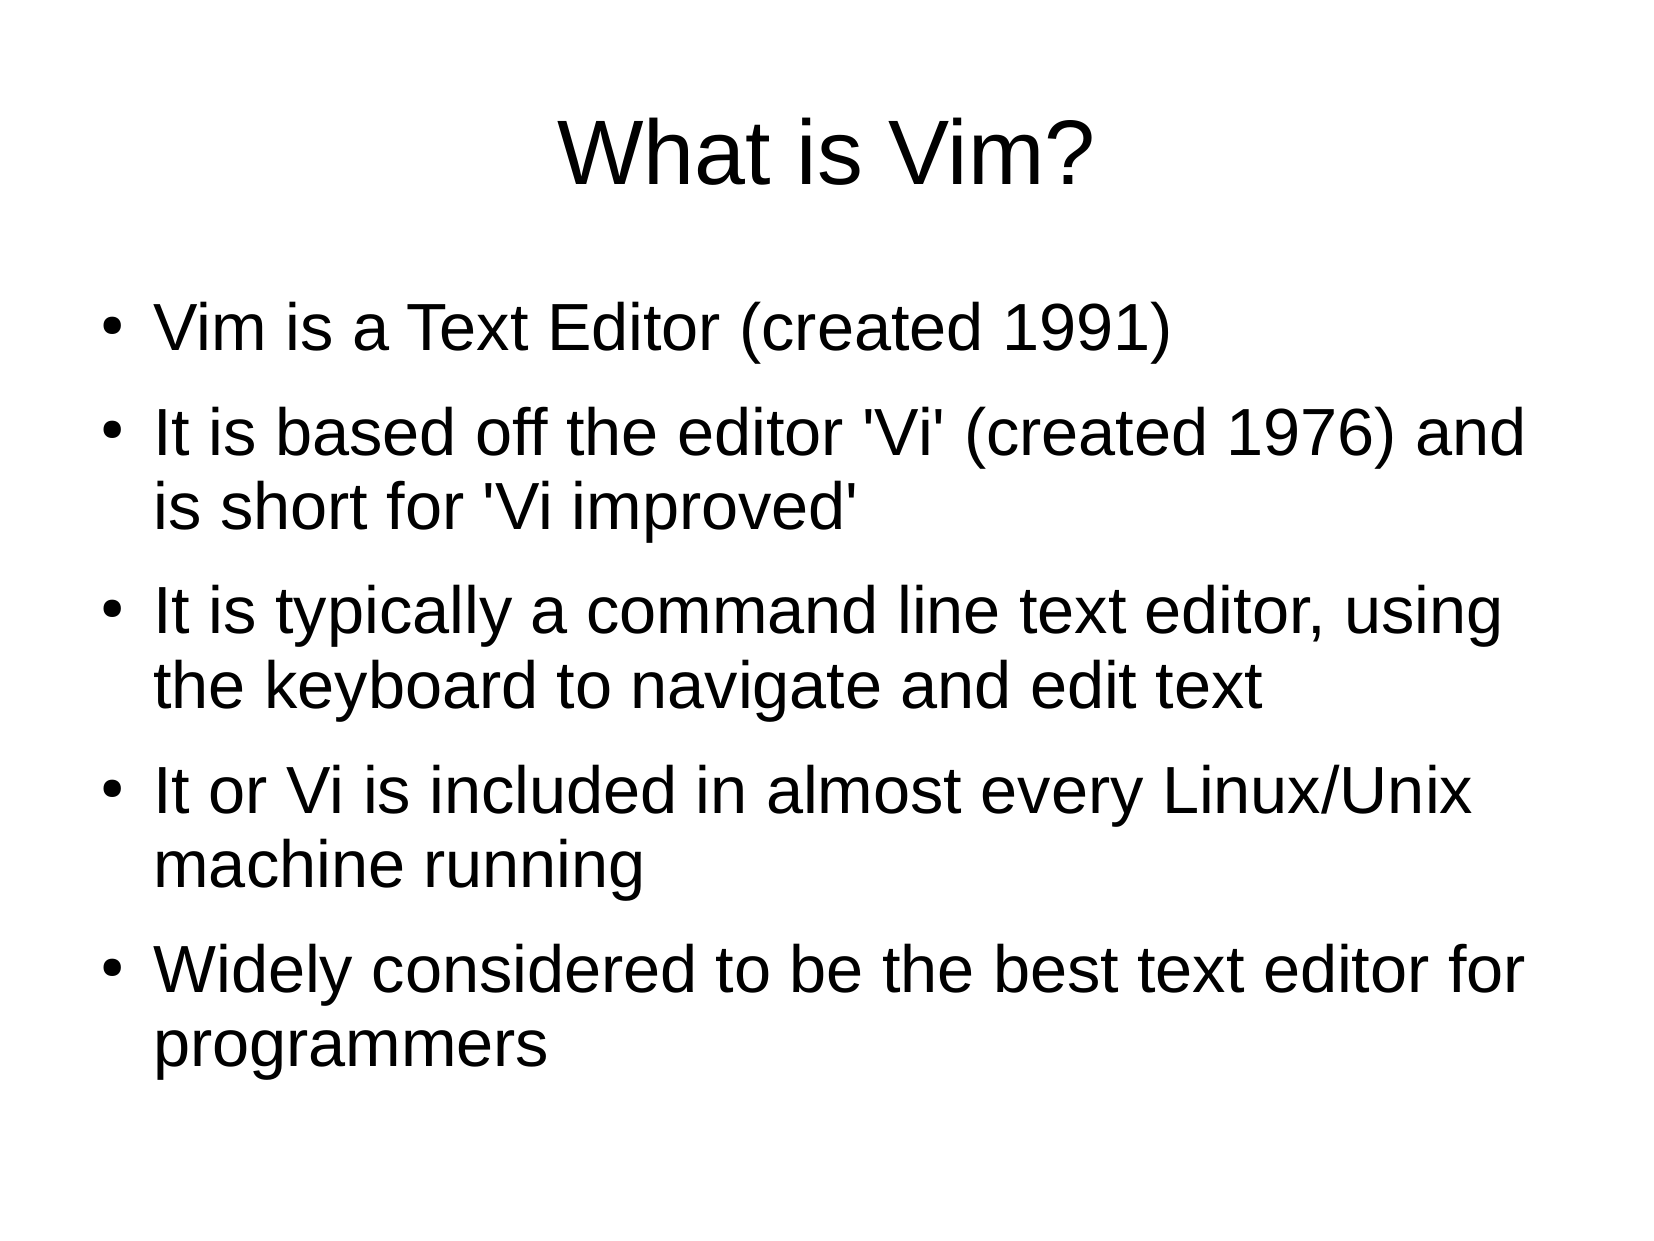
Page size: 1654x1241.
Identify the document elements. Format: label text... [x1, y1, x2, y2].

list Vim is a Text Editor (created 1991) It is based off the editor 'Vi' (created 1976) and is short for 'Vi improved' It is typically a command line text editor, using the keyboard to navigate and edit text It or Vi is included in almost every Linux/Unix machine running Widely considered to be the best text editor for programmers [82, 290, 1538, 1134]
title What is Vim? [82, 49, 1571, 257]
